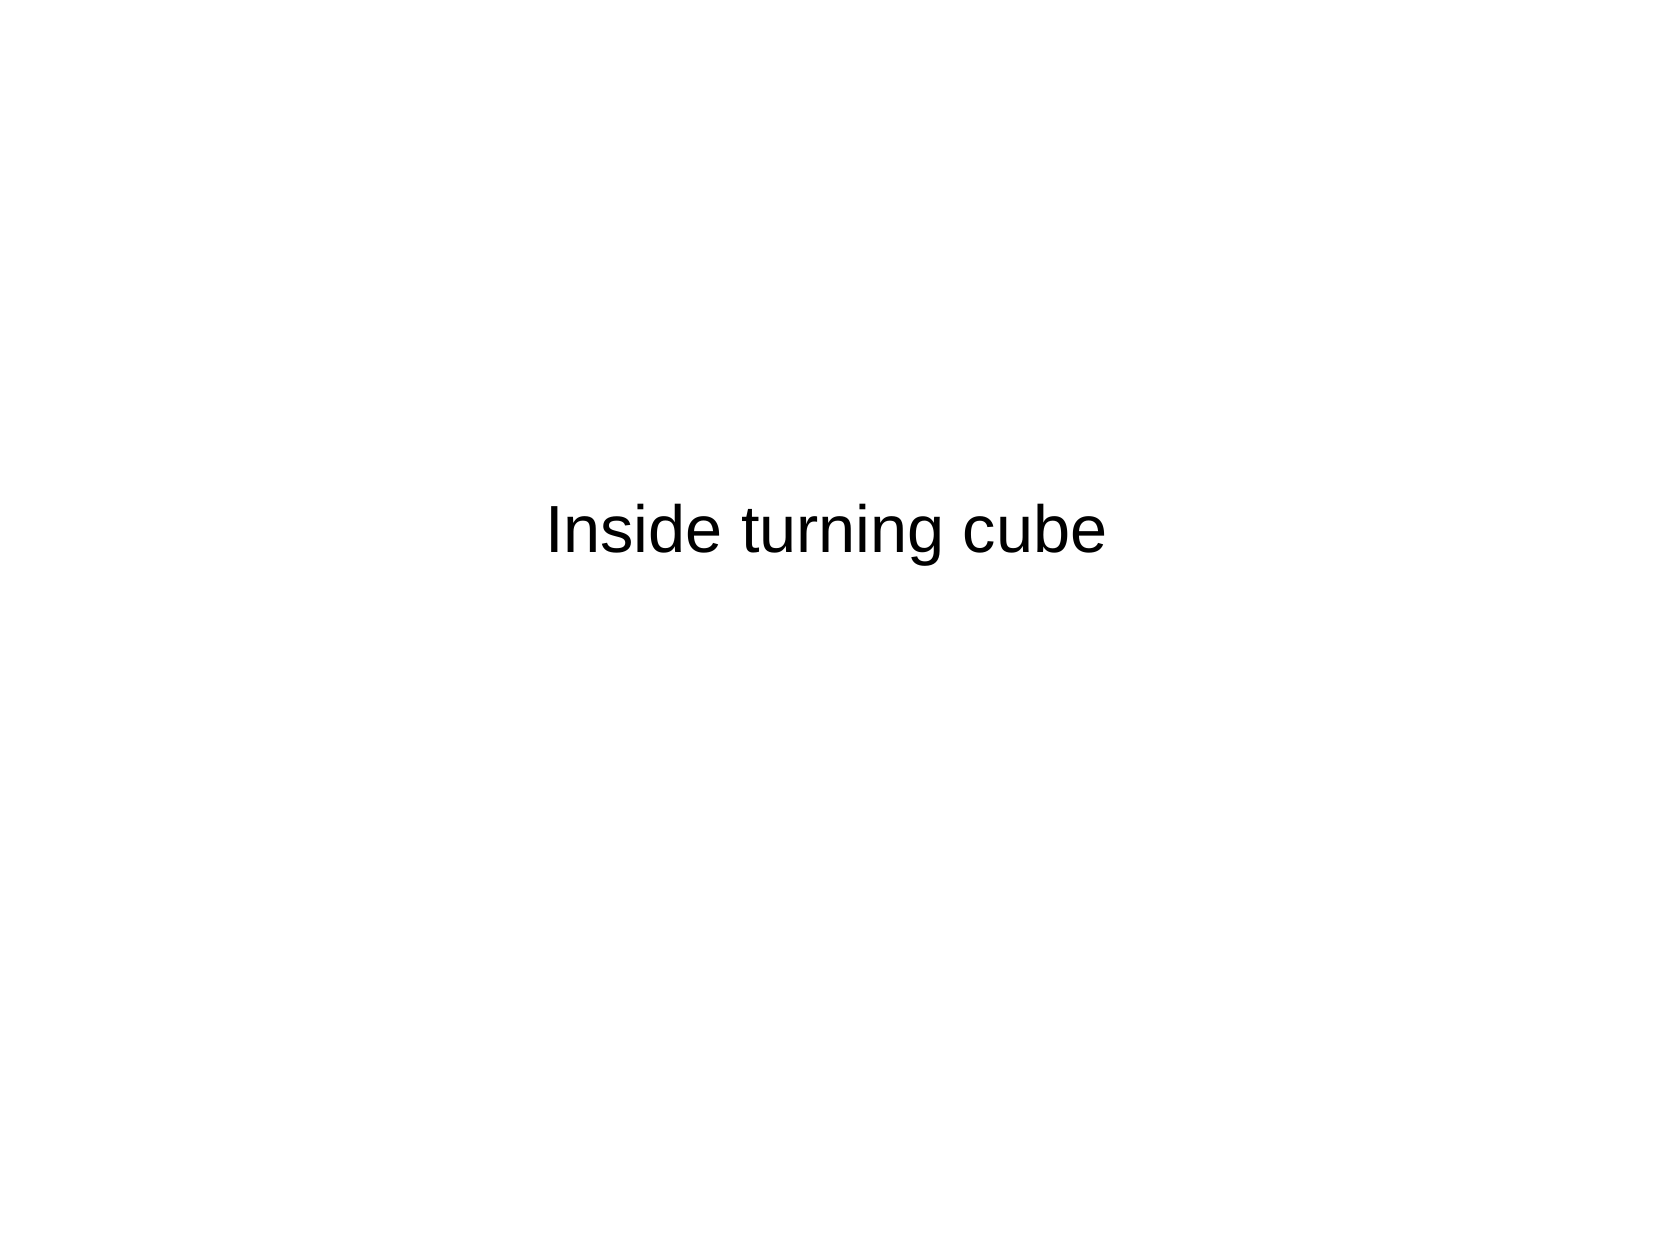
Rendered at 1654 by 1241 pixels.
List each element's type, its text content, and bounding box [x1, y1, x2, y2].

subtitle Inside turning cube [82, 49, 1571, 1010]
